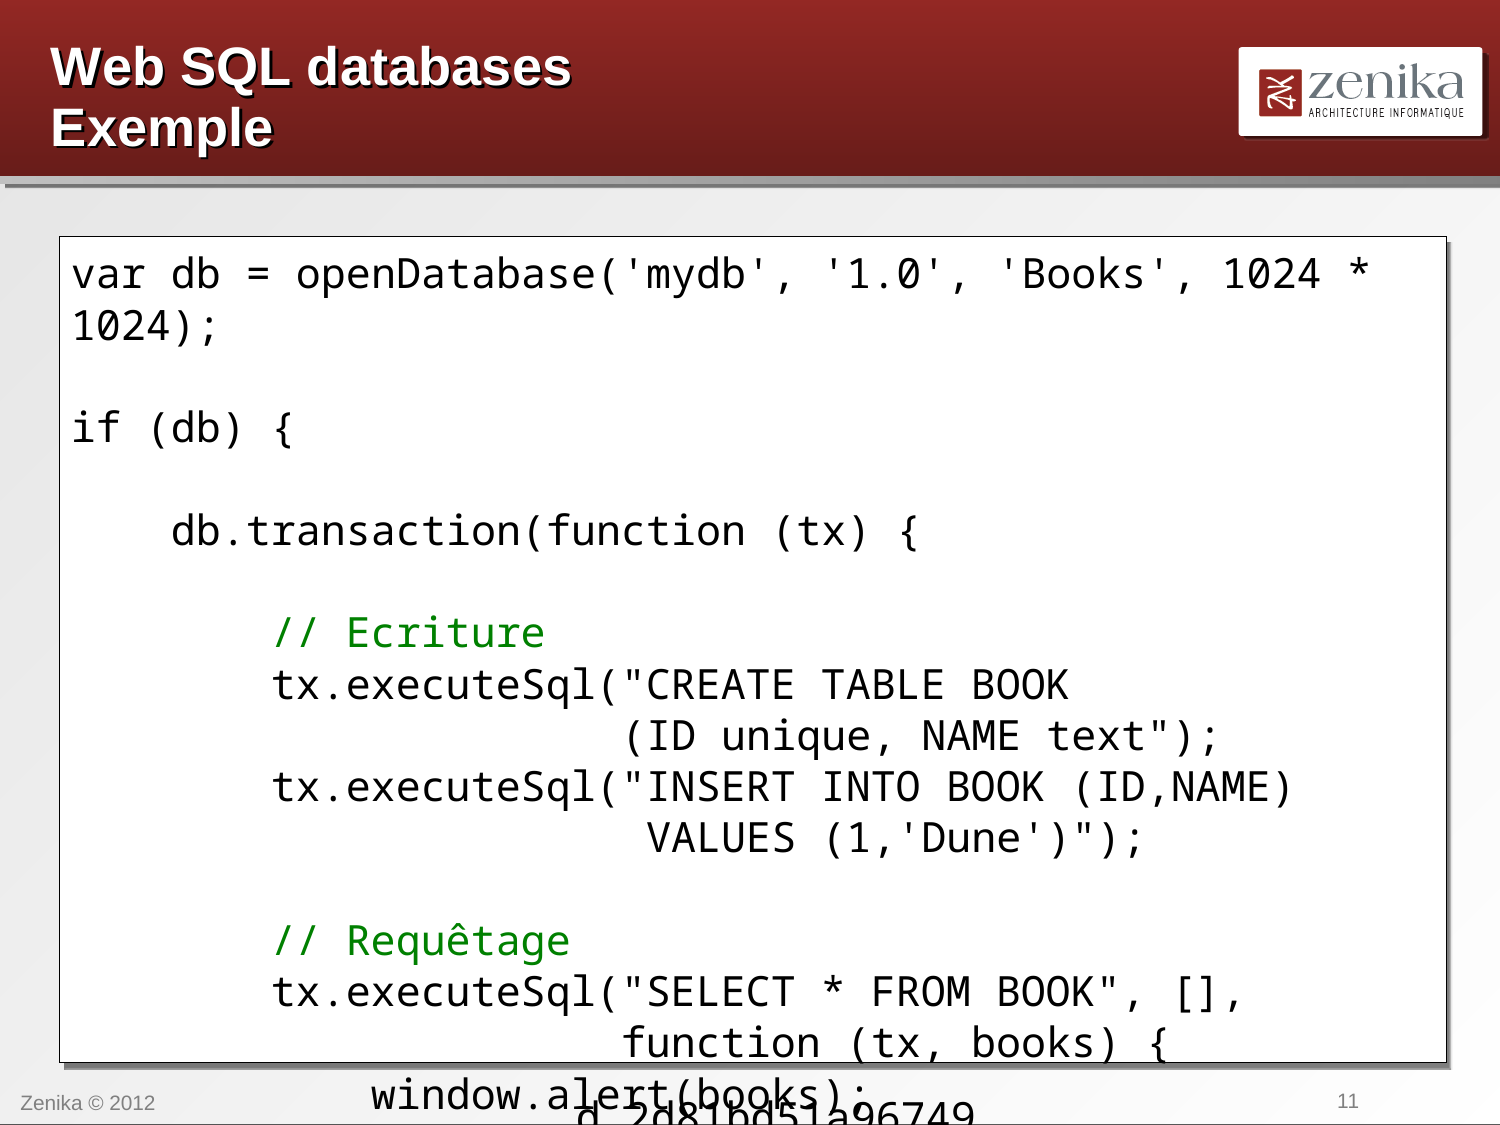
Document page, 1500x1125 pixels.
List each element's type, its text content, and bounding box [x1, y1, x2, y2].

picture [1257, 58, 1464, 125]
title Web SQL databases Exemple [50, 15, 1206, 180]
text_box var db = openDatabase('mydb', '1.0', 'Books', 1024 * 1024); if (db) { db.transaction(function (tx) { // Ecriture tx.executeSql("CREATE TABLE BOOK (ID unique, NAME text"); tx.executeSql("INSERT INTO BOOK (ID,NAME) VALUES (1,'Dune')"); // Requêtage tx.executeSql("SELECT * FROM BOOK", [], function (tx, books) { window.alert(books); }); }); } [59, 236, 1447, 1063]
